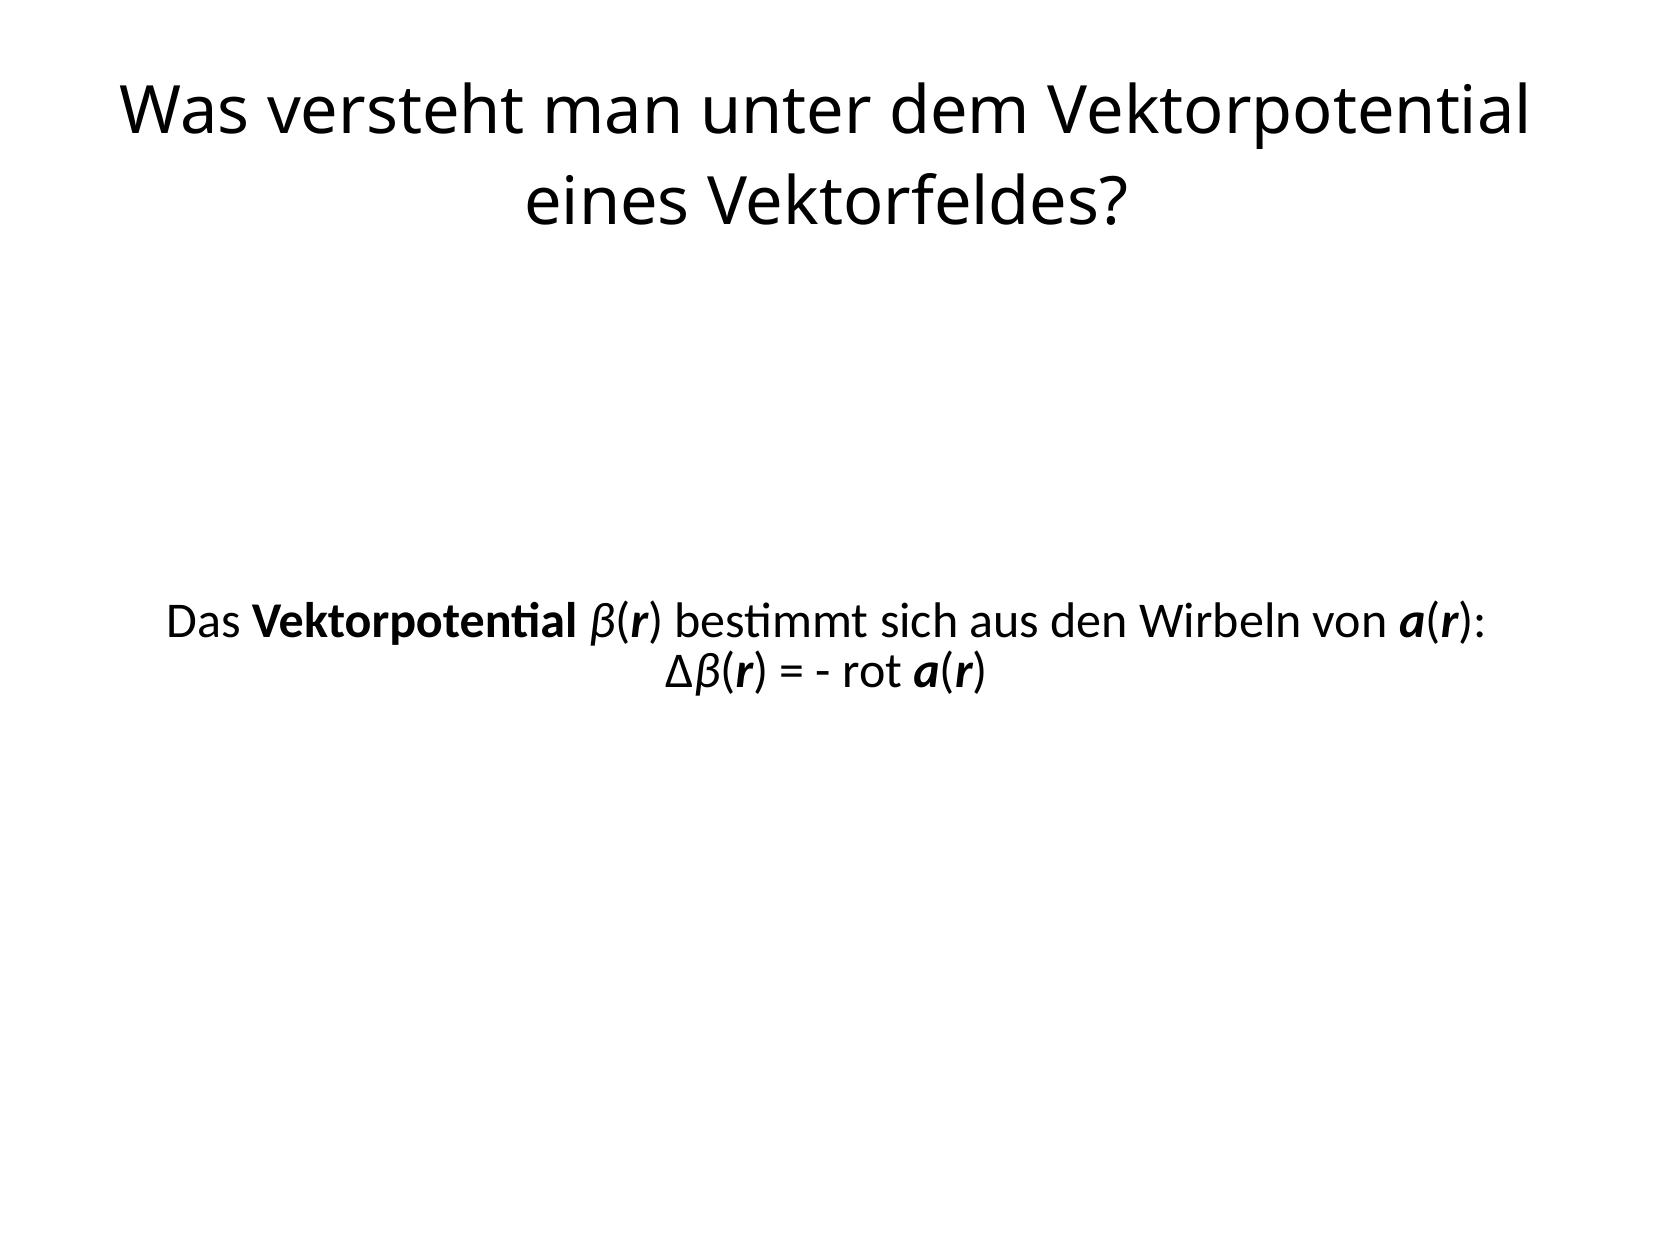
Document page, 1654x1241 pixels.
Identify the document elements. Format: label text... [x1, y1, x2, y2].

subtitle Das Vektorpotential β(r) bestimmt sich aus den Wirbeln von a(r): Δβ(r) = - rot a(r) [82, 290, 1571, 1010]
title Was versteht man unter dem Vektorpotential eines Vektorfeldes? [82, 49, 1571, 257]
